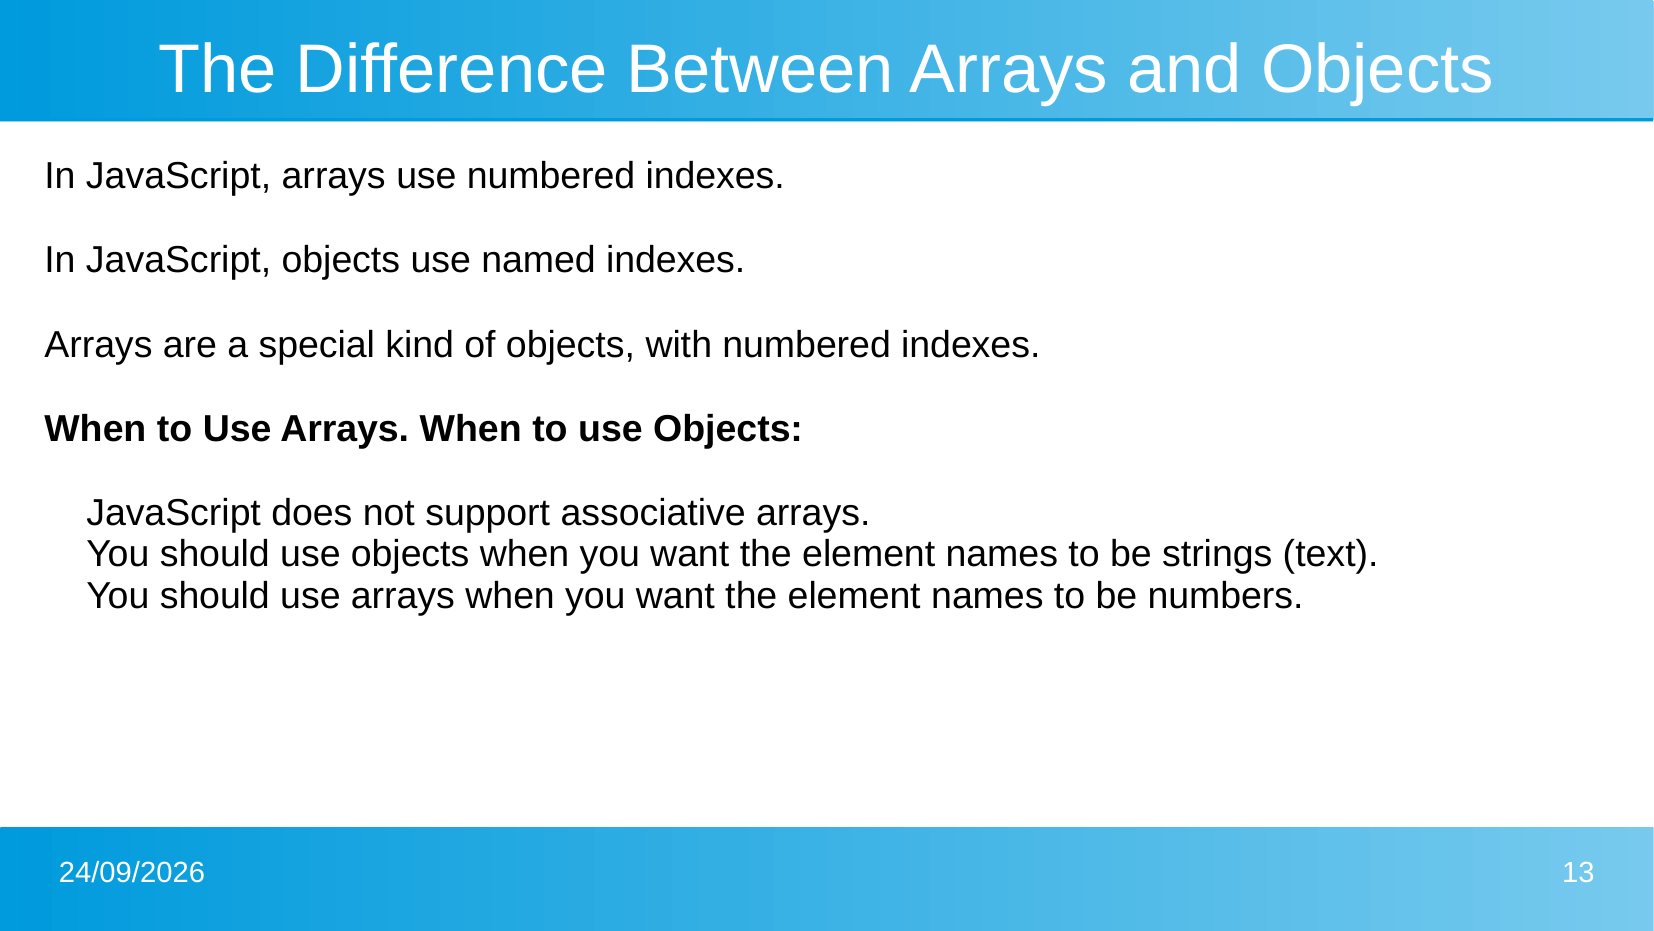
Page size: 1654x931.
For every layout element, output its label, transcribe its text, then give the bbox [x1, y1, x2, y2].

title The Difference Between Arrays and Objects [59, 29, 1595, 108]
text_box In JavaScript, arrays use numbered indexes. In JavaScript, objects use named indexes. Arrays are a special kind of objects, with numbered indexes. When to Use Arrays. When to use Objects: JavaScript does not support associative arrays. You should use objects when you want the element names to be strings (text). You should use arrays when you want the element names to be numbers. [29, 147, 1595, 751]
